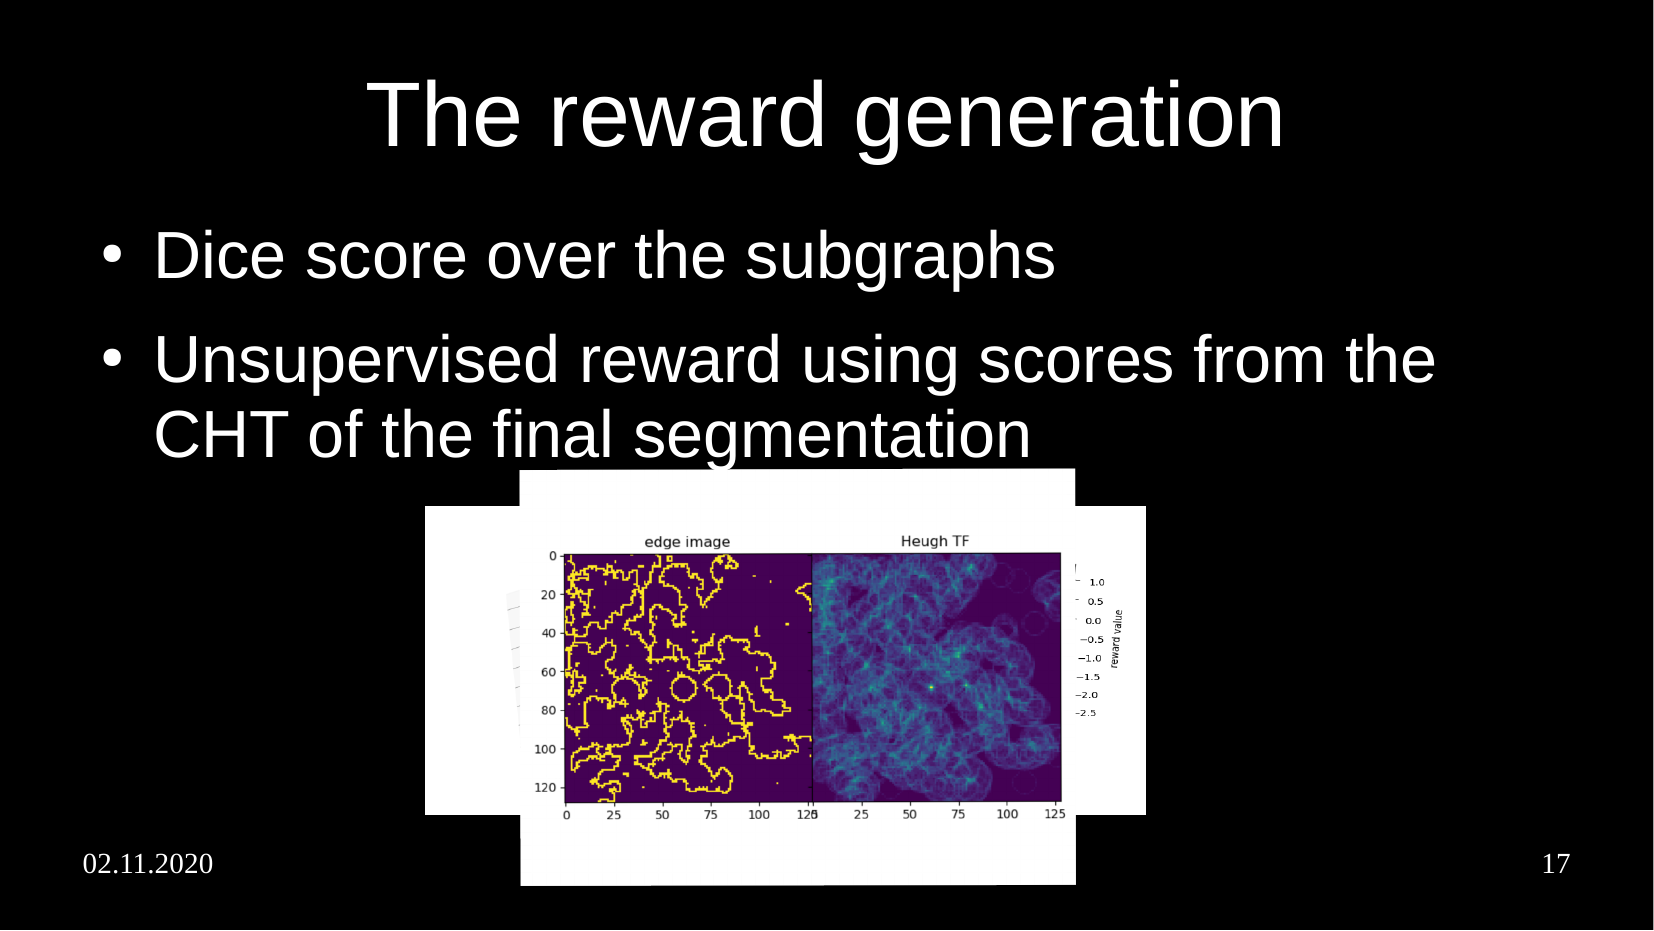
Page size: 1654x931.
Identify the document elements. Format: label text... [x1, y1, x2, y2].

title The reward generation [82, 37, 1571, 193]
list Dice score over the subgraphs Unsupervised reward using scores from the CHT of the final segmentation [82, 217, 1571, 758]
picture [425, 468, 1146, 886]
